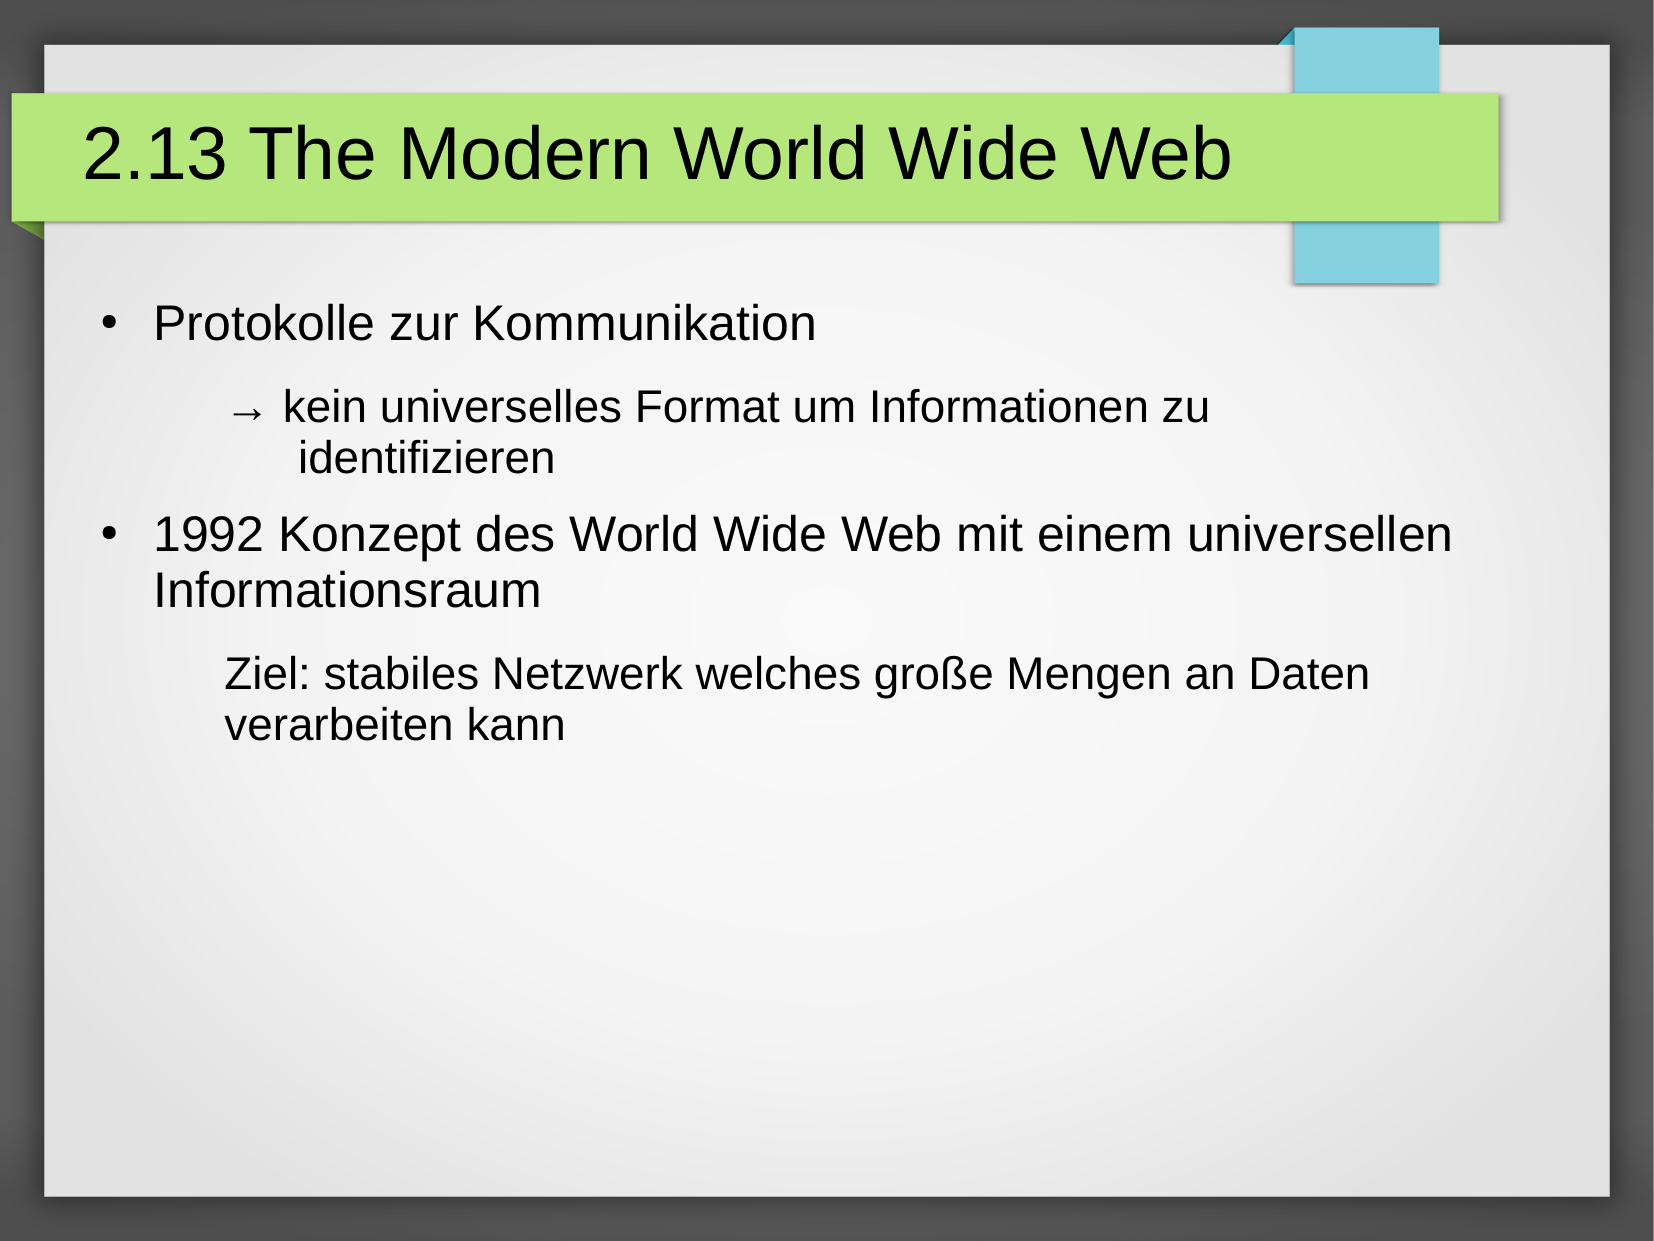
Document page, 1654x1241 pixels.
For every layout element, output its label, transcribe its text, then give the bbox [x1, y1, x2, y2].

picture [0, 0, 1654, 1241]
title 2.13 The Modern World Wide Web [82, 94, 1264, 213]
list Protokolle zur Kommunikation → kein universelles Format um Informationen zu identifizieren 1992 Konzept des World Wide Web mit einem universellen Informationsraum Ziel: stabiles Netzwerk welches große Mengen an Daten verarbeiten kann [82, 295, 1571, 1015]
